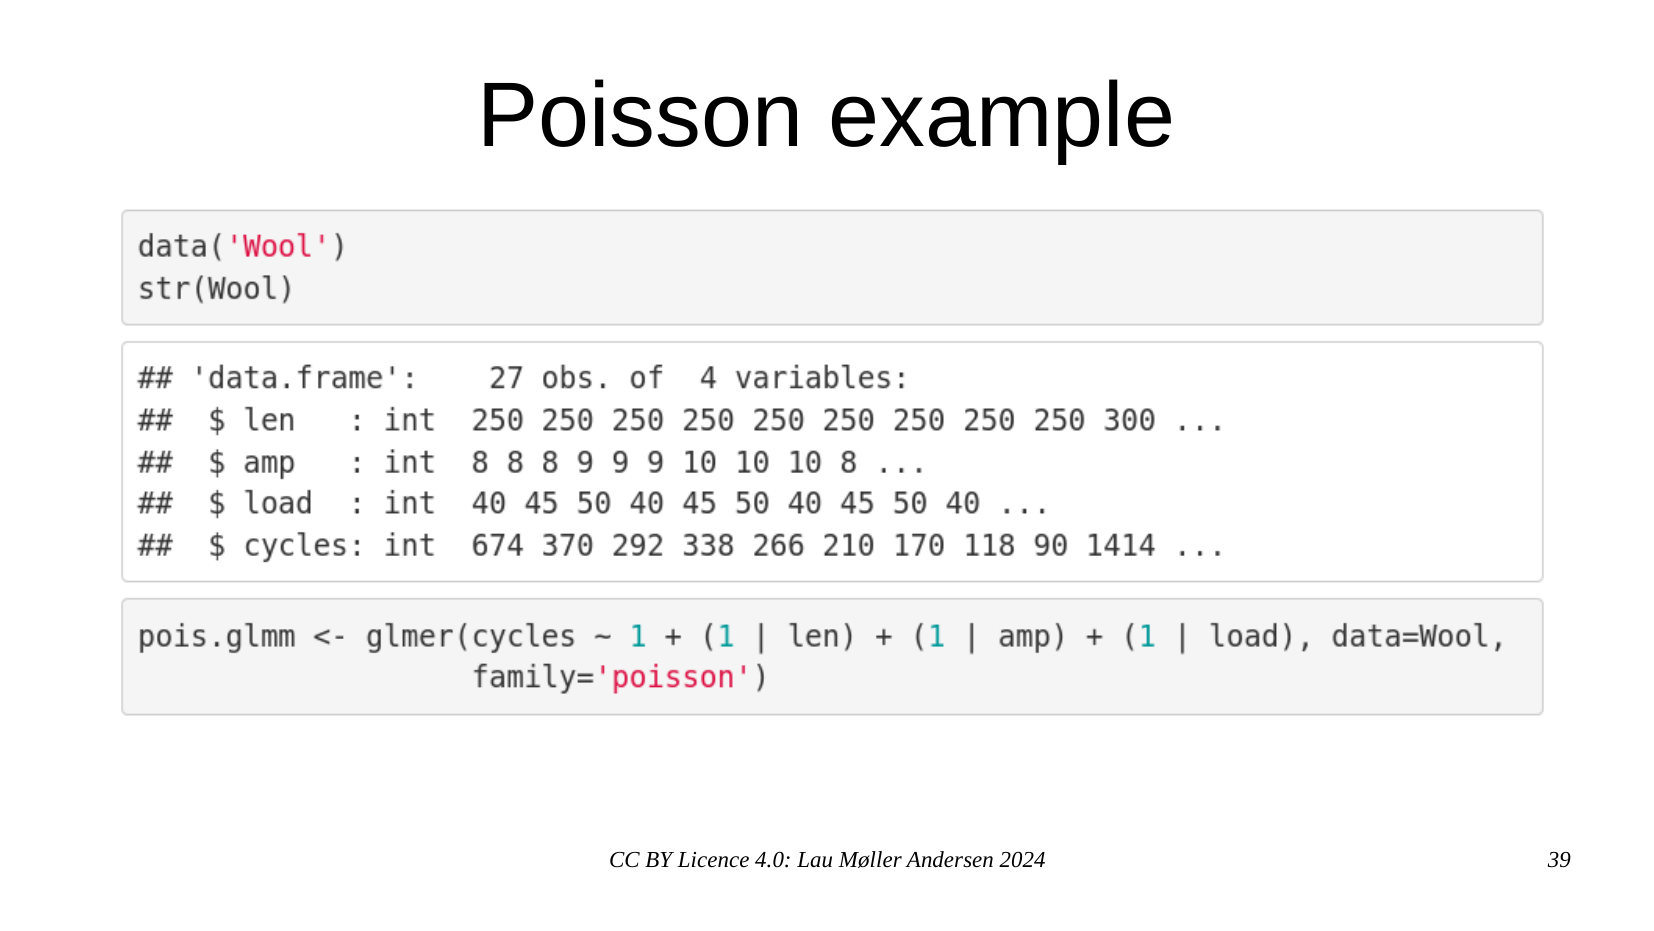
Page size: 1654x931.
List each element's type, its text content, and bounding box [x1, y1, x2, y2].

title Poisson example [82, 37, 1571, 193]
picture [95, 188, 1583, 722]
